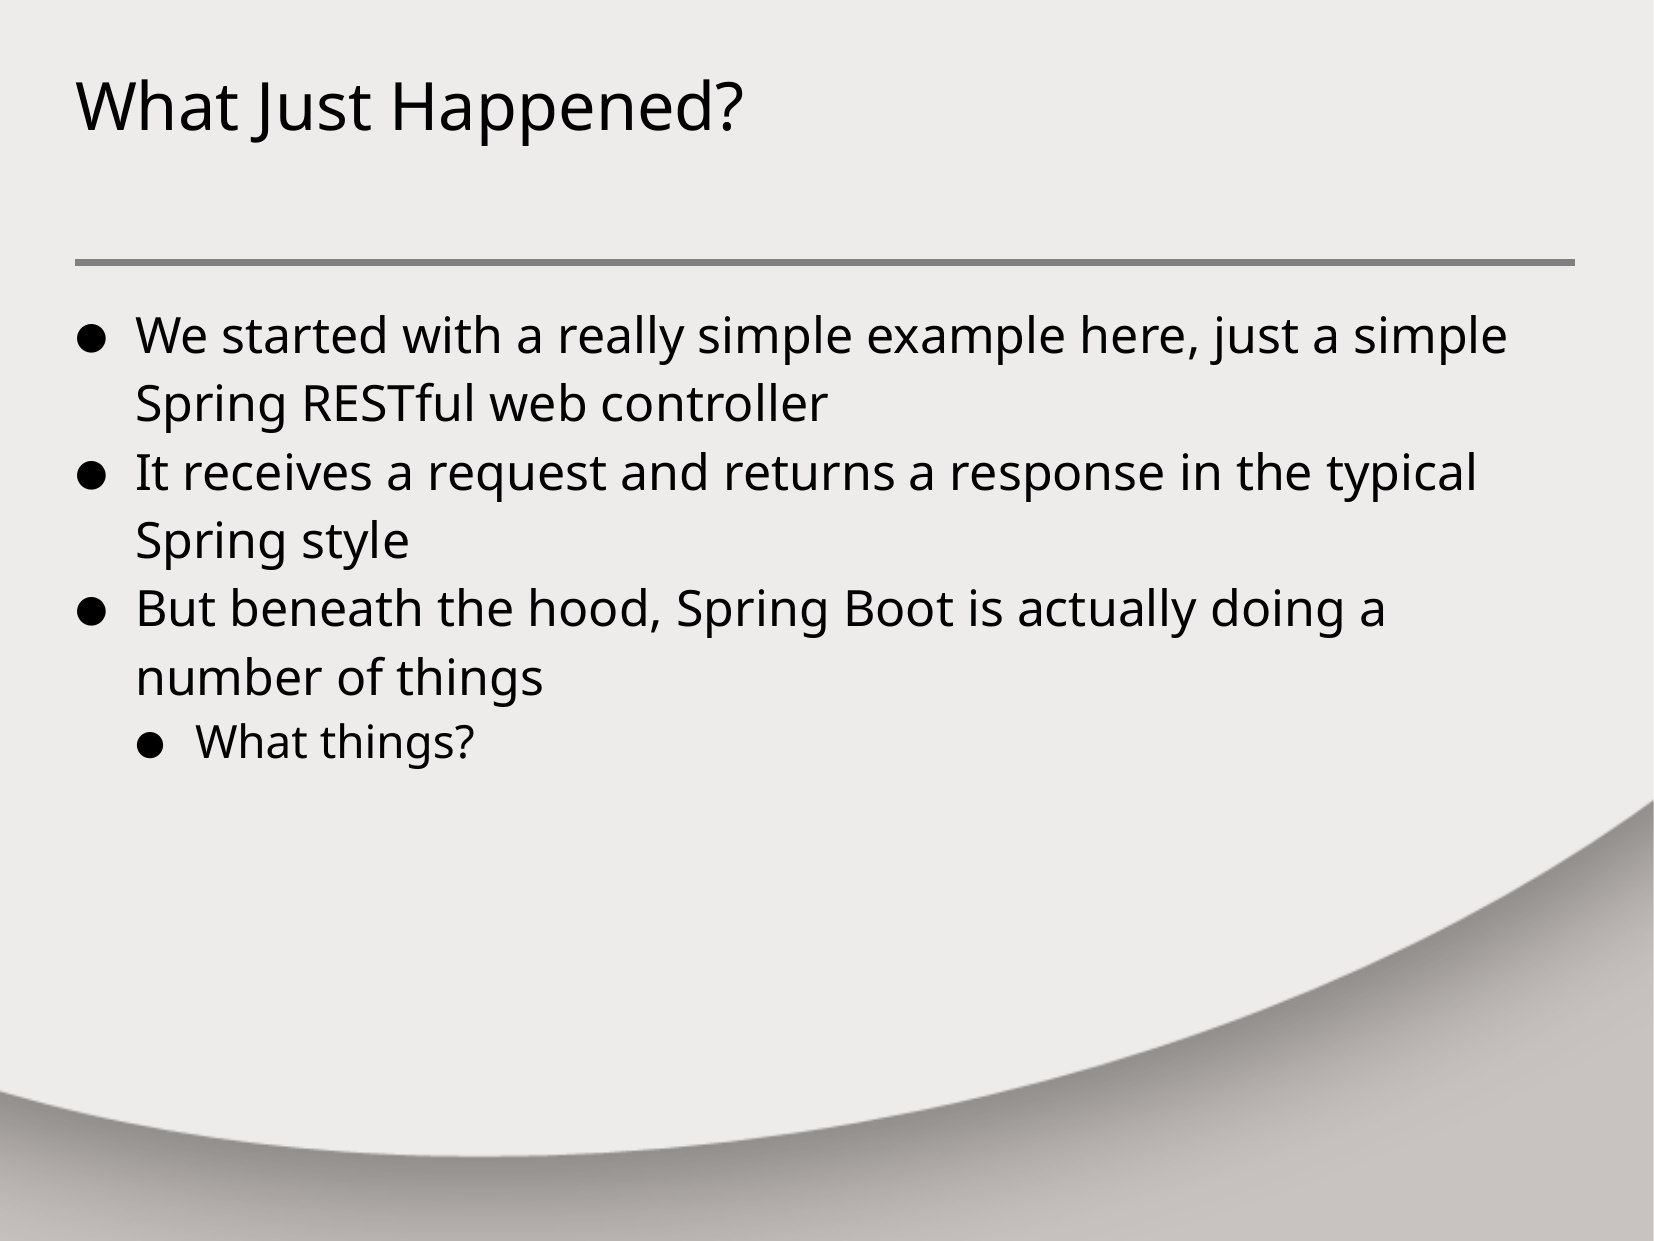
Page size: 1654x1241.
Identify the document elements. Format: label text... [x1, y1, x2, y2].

title What Just Happened? [75, 75, 1576, 226]
list We started with a really simple example here, just a simple Spring RESTful web controller It receives a request and returns a response in the typical Spring style But beneath the hood, Spring Boot is actually doing a number of things What things? [75, 300, 1576, 1163]
picture [0, 0, 1654, 1241]
